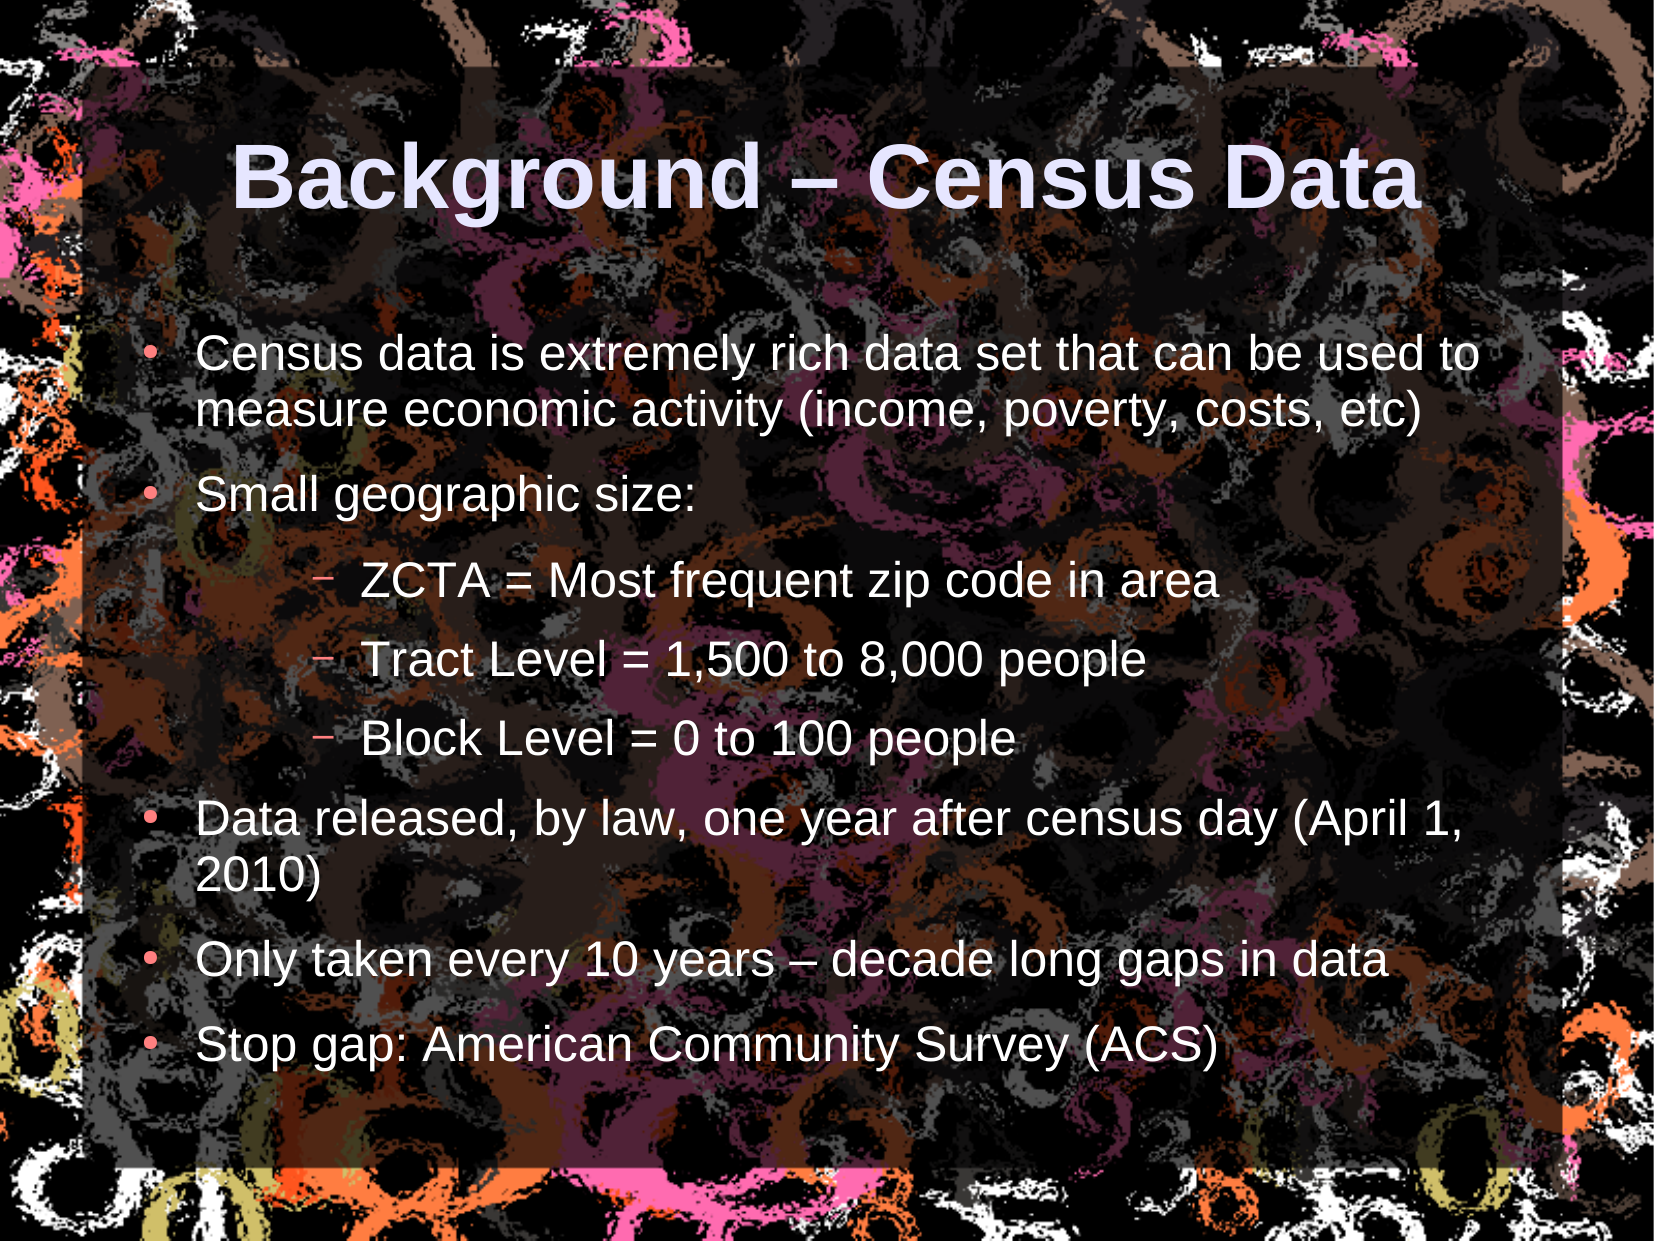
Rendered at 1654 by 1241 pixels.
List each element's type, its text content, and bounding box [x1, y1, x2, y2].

picture [0, 0, 1654, 1241]
list Census data is extremely rich data set that can be used to measure economic activity (income, poverty, costs, etc) Small geographic size: ZCTA = Most frequent zip code in area Tract Level = 1,500 to 8,000 people Block Level = 0 to 100 people Data released, by law, one year after census day (April 1, 2010) Only taken every 10 years – decade long gaps in data Stop gap: American Community Survey (ACS) [124, 325, 1518, 1073]
title Background – Census Data [82, 73, 1571, 281]
